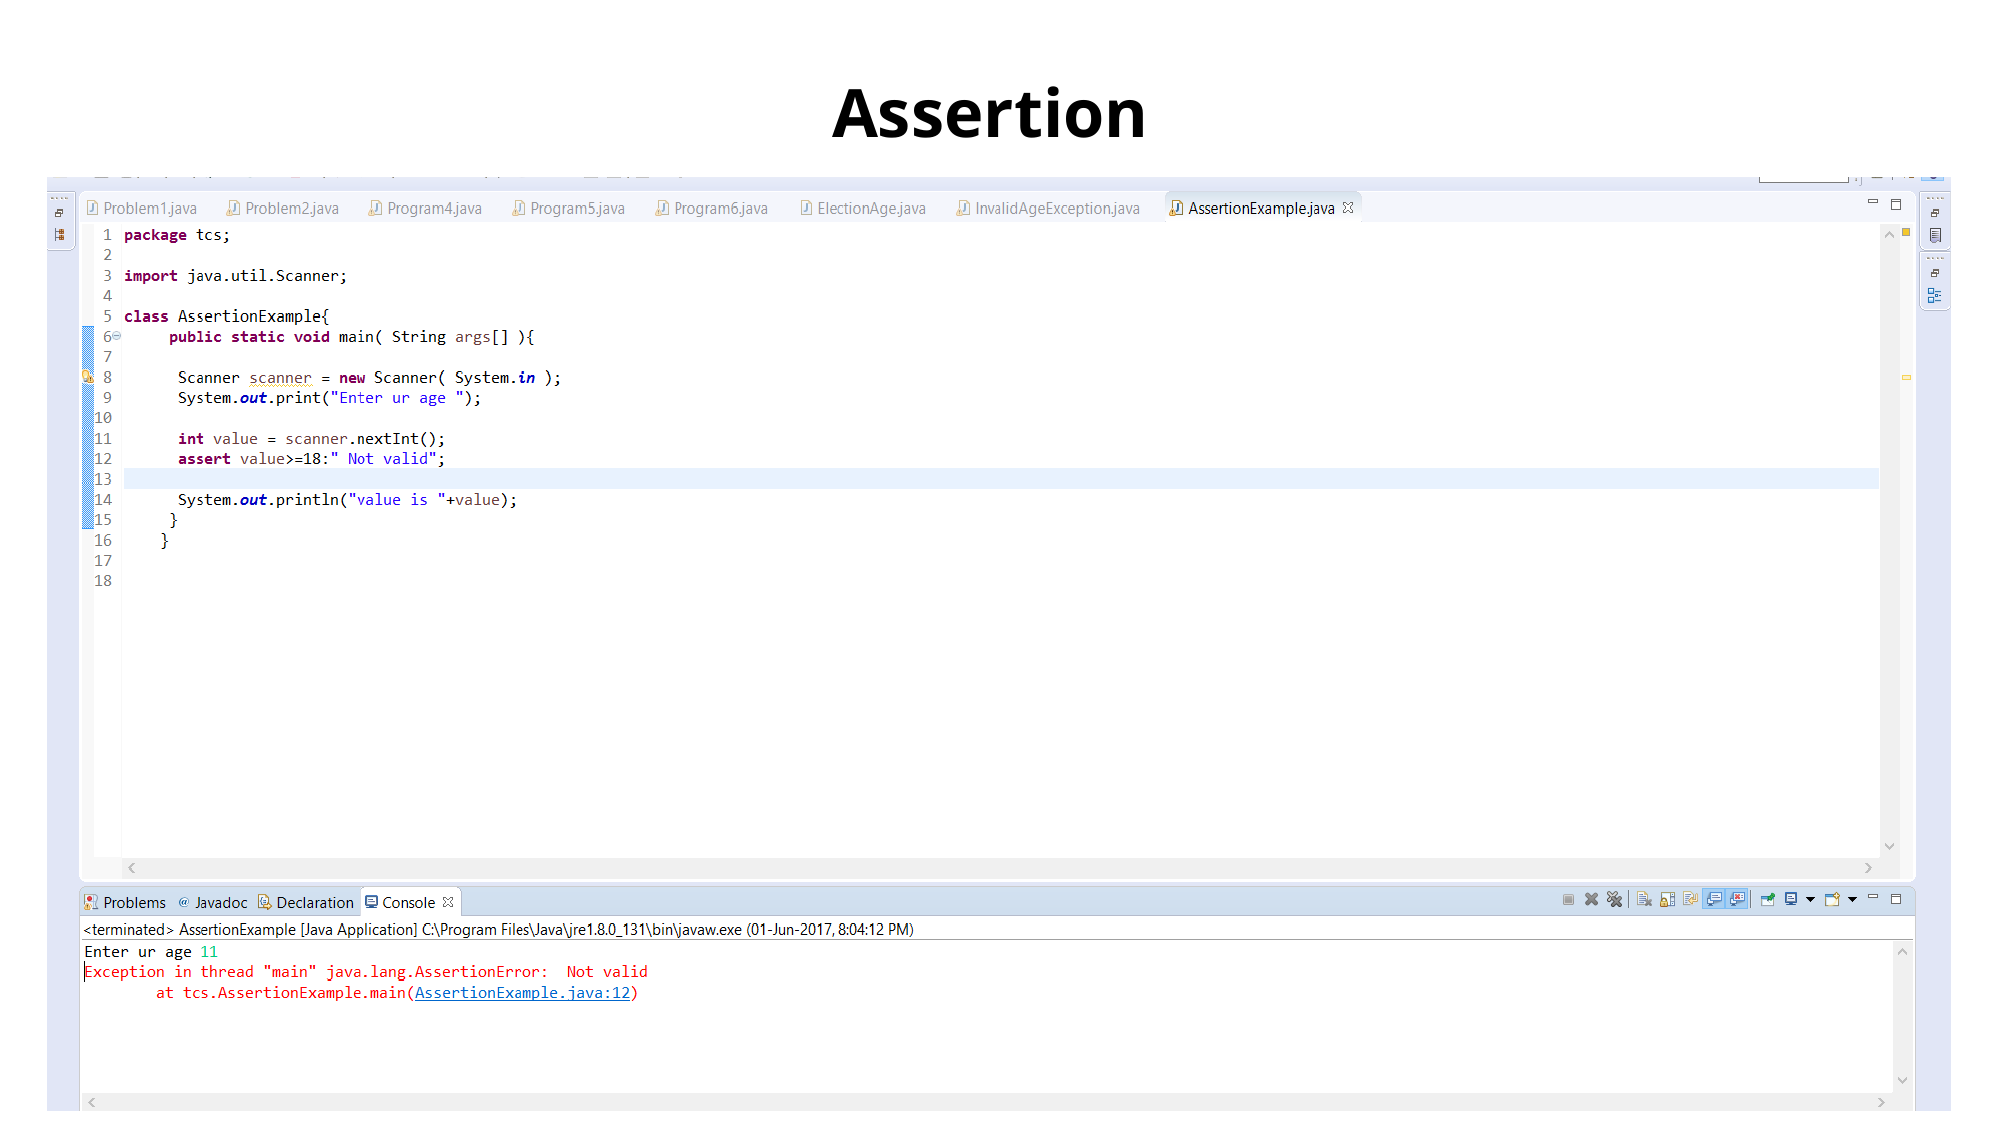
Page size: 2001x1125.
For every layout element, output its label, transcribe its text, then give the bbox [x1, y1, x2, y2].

picture [47, 177, 1956, 1111]
title Assertion [70, 55, 1910, 177]
